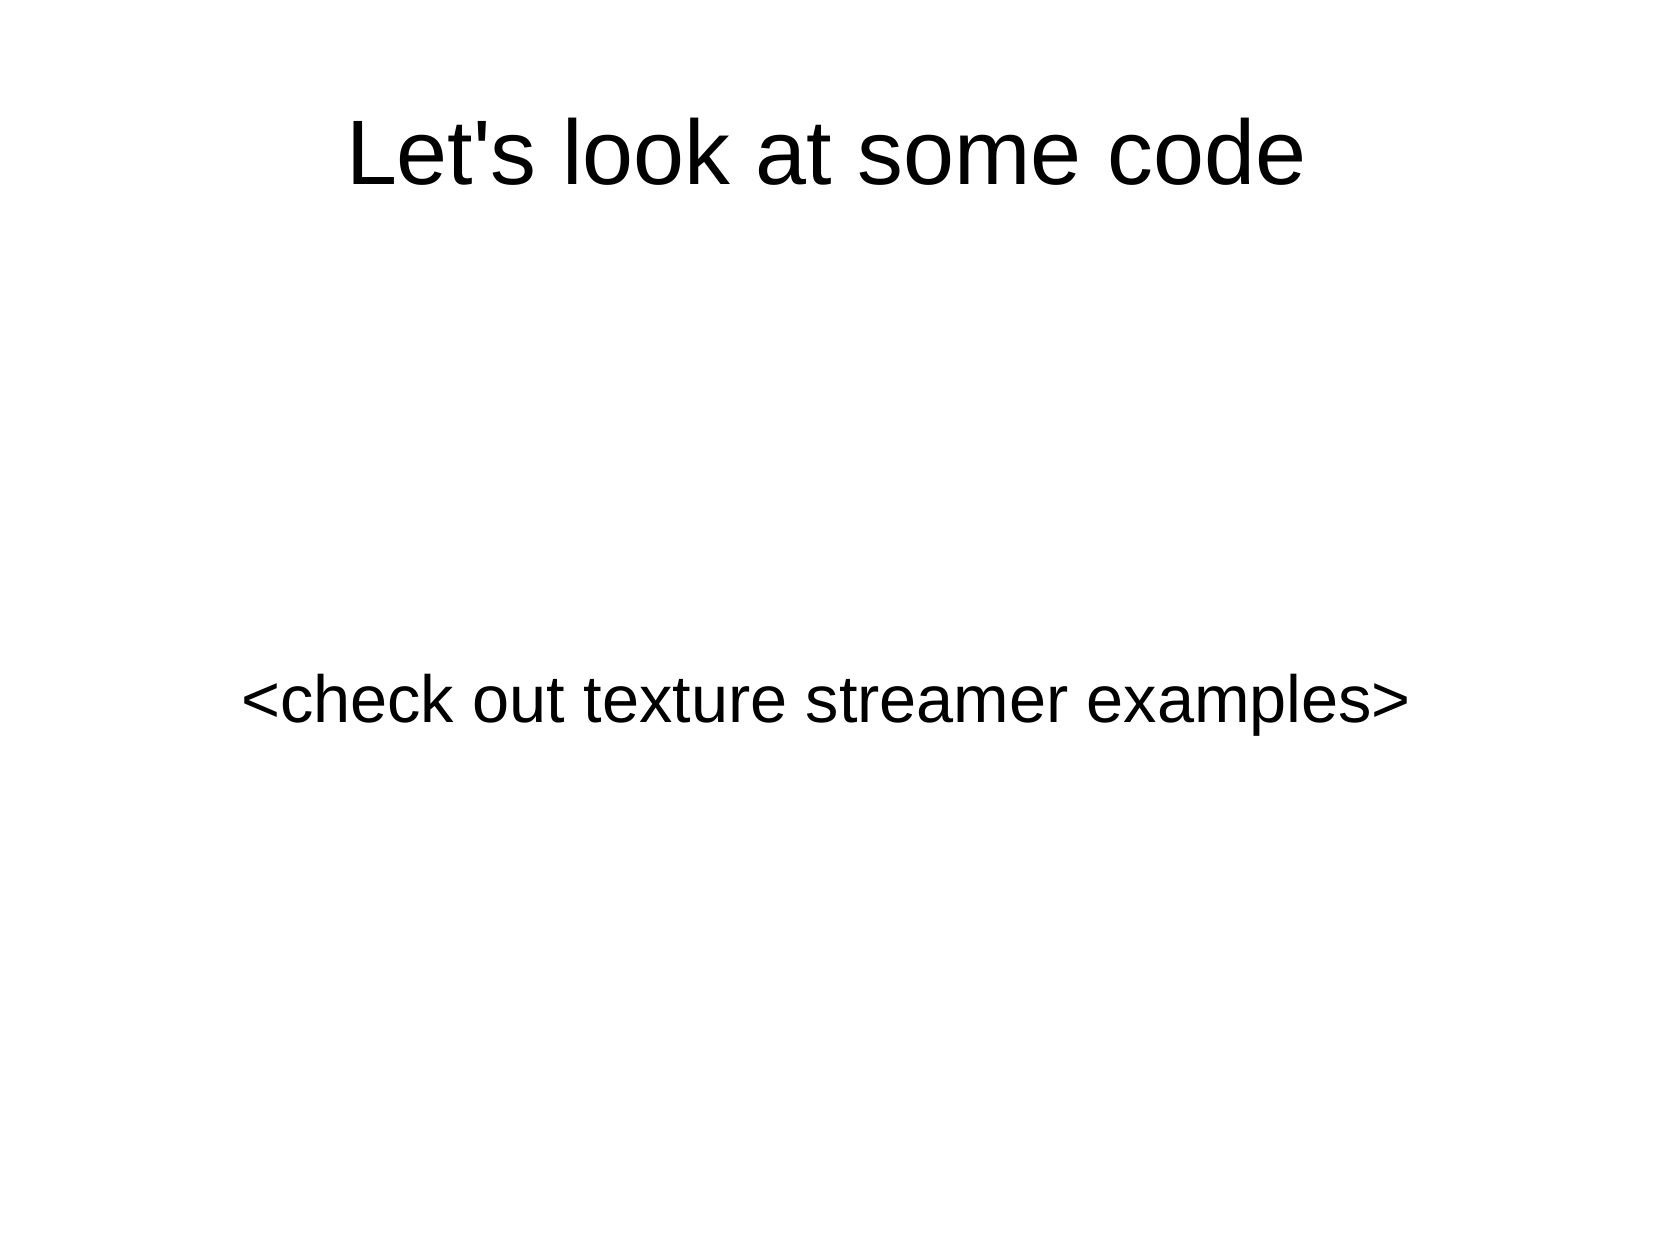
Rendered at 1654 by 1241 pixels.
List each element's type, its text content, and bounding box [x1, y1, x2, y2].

title Let's look at some code [82, 56, 1571, 250]
subtitle <check out texture streamer examples> [82, 297, 1571, 1102]
